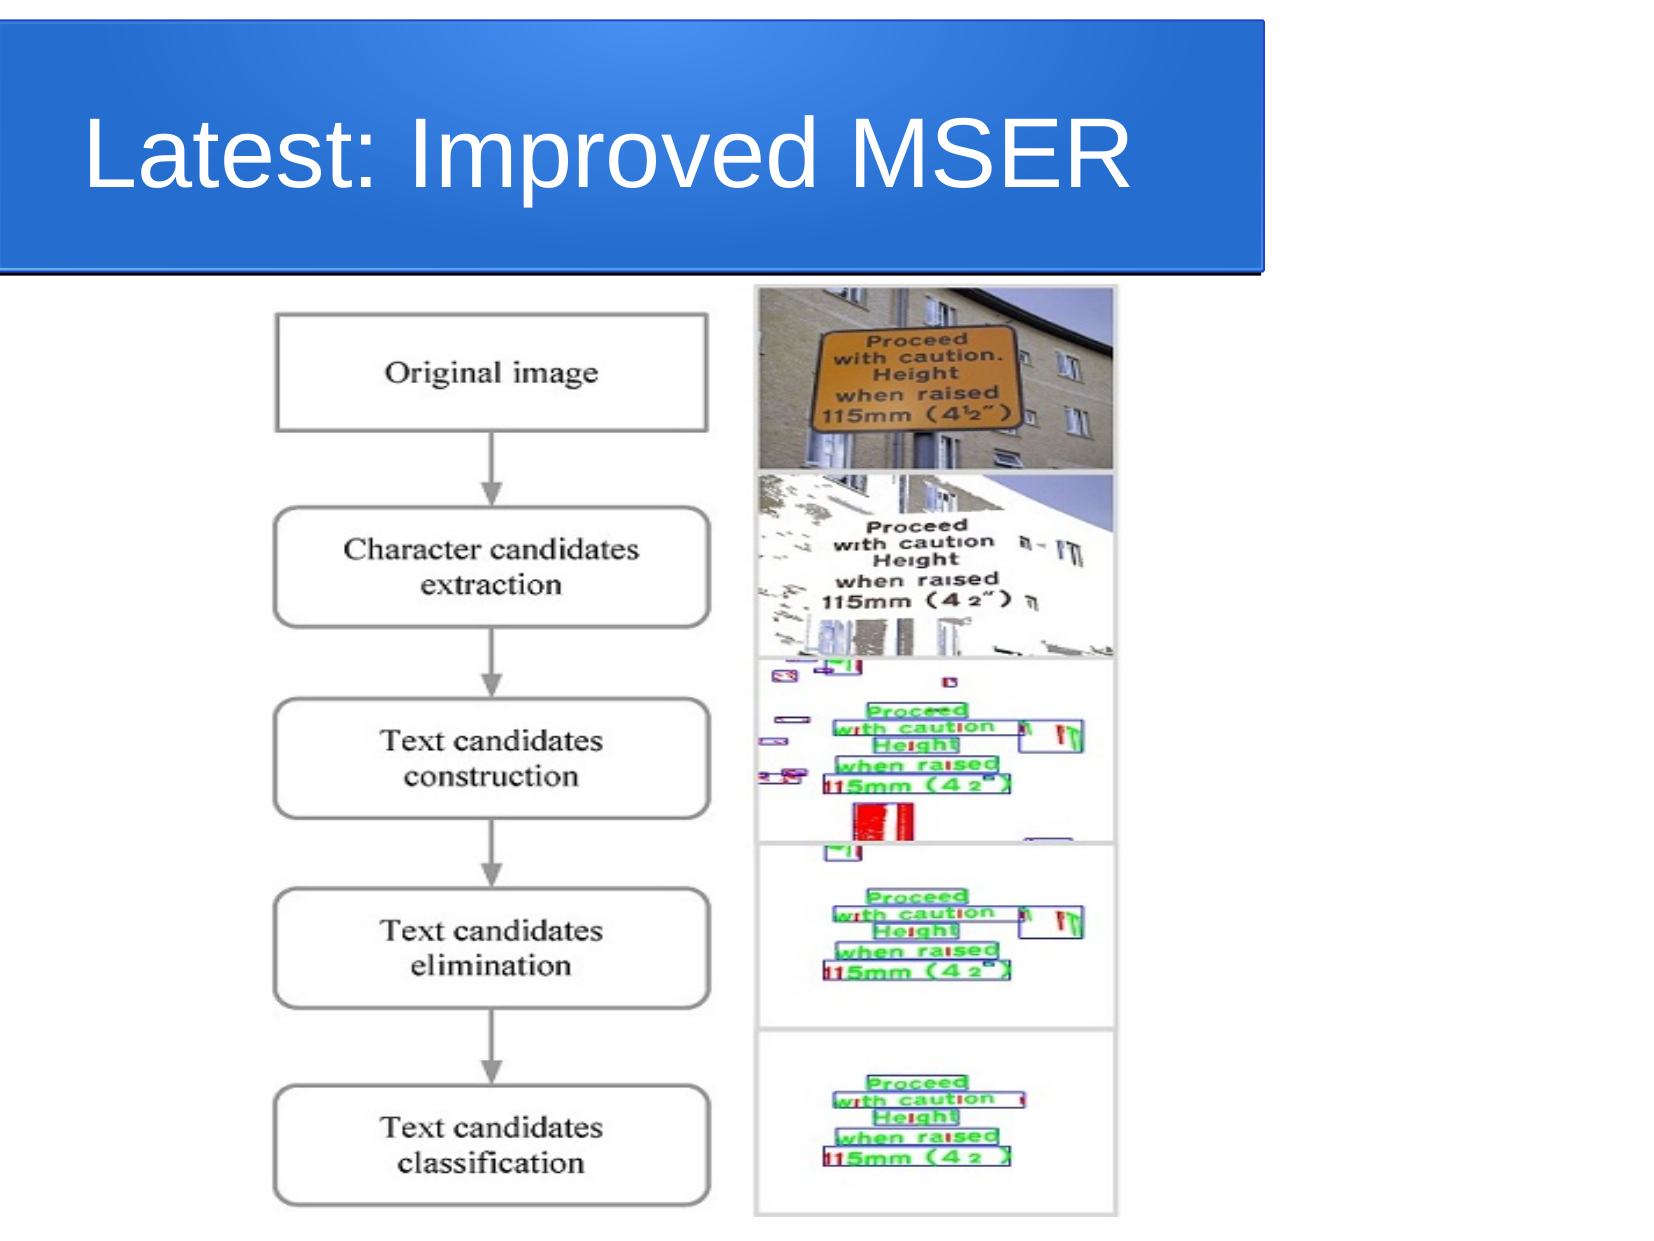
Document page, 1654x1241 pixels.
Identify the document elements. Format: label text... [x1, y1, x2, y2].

title Latest: Improved MSER [82, 49, 1250, 257]
picture [271, 283, 1123, 1217]
